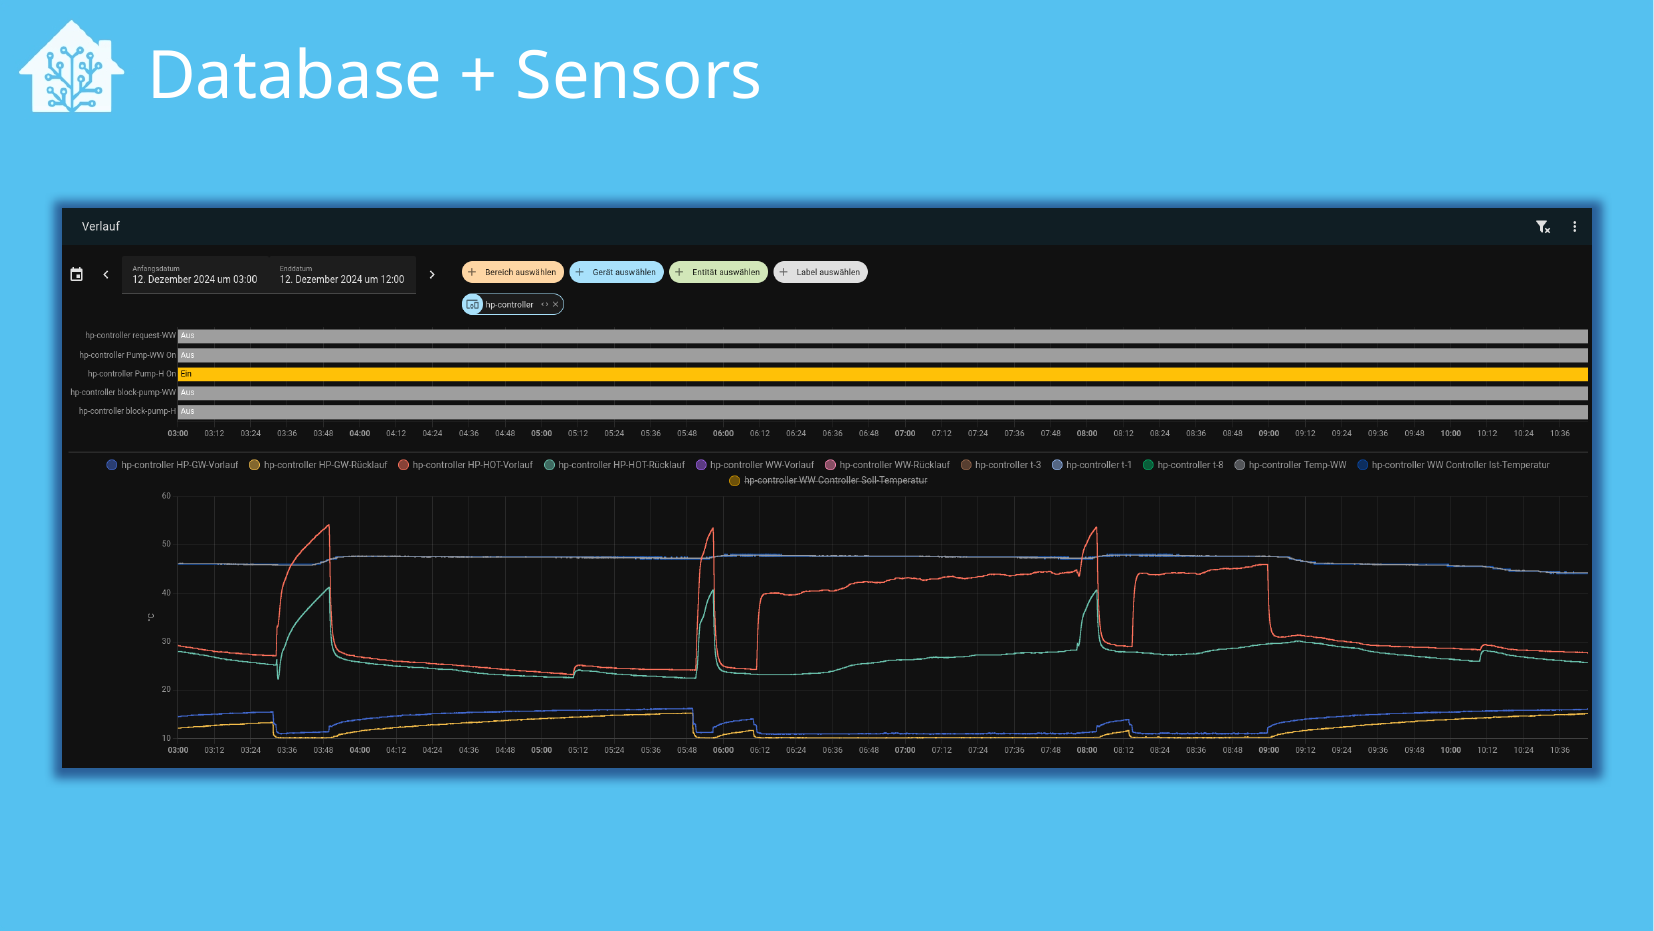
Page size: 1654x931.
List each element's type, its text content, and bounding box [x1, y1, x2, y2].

text_box Database + Sensors [132, 19, 976, 115]
picture [0, 0, 1654, 931]
